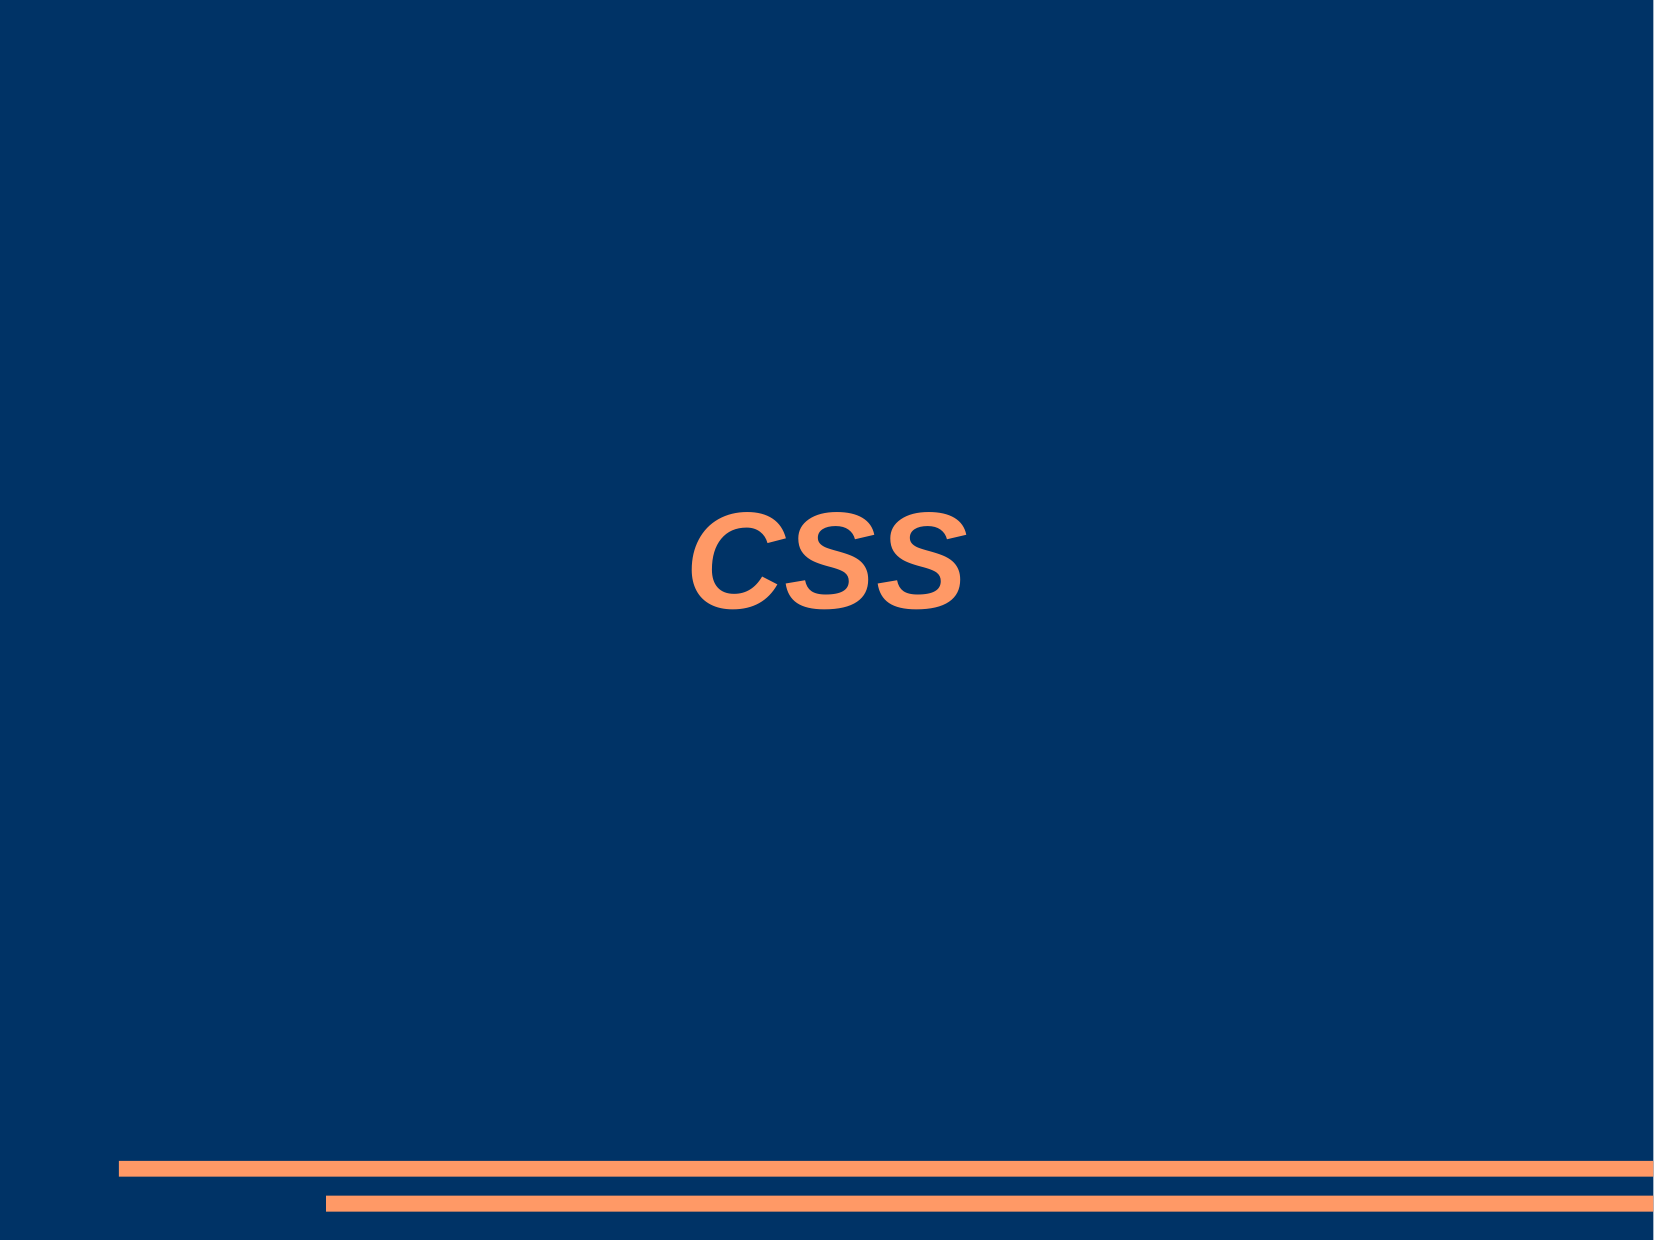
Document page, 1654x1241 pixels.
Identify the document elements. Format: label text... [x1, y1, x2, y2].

title CSS [82, 456, 1571, 664]
